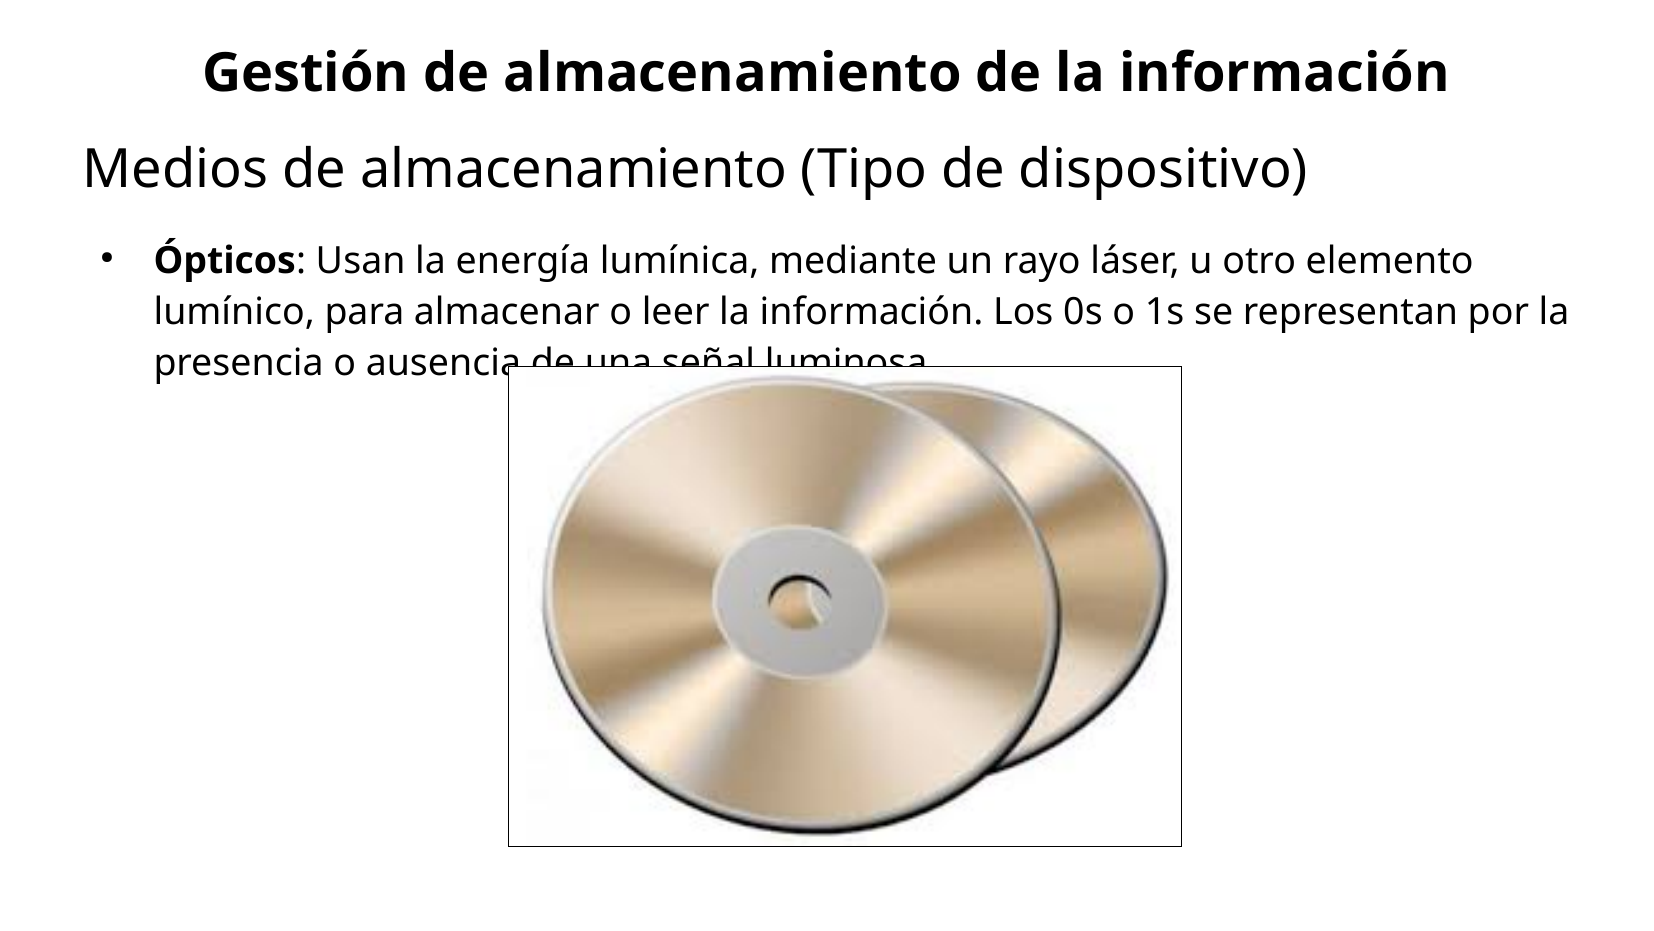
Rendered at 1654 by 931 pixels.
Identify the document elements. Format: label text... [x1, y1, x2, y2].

list Medios de almacenamiento (Tipo de dispositivo) Ópticos: Usan la energía lumínica, mediante un rayo láser, u otro elemento lumínico, para almacenar o leer la información. Los 0s o 1s se representan por la presencia o ausencia de una señal luminosa. [82, 129, 1630, 875]
picture [508, 366, 1182, 847]
title Gestión de almacenamiento de la información [82, 23, 1571, 119]
